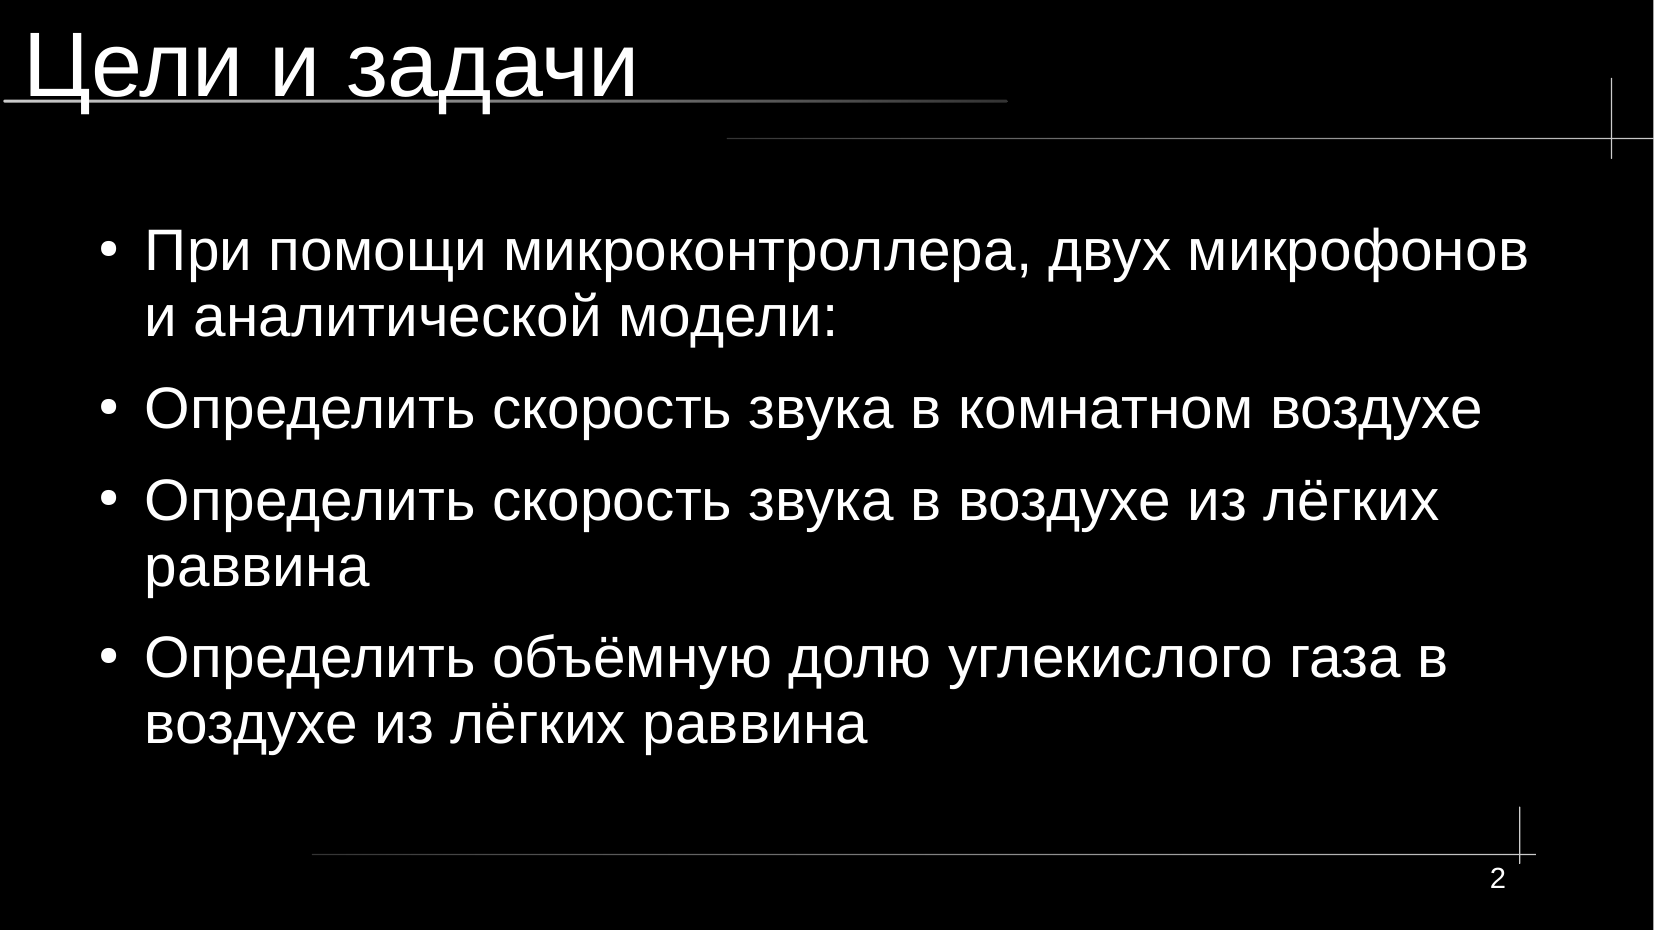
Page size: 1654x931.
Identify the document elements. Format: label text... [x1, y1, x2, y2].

list При помощи микроконтроллера, двух микрофонов и аналитической модели: Определить скорость звука в комнатном воздухе Определить скорость звука в воздухе из лёгких раввина Определить объёмную долю углекислого газа в воздухе из лёгких раввина [82, 217, 1571, 758]
title Цели и задачи [23, 11, 1589, 119]
